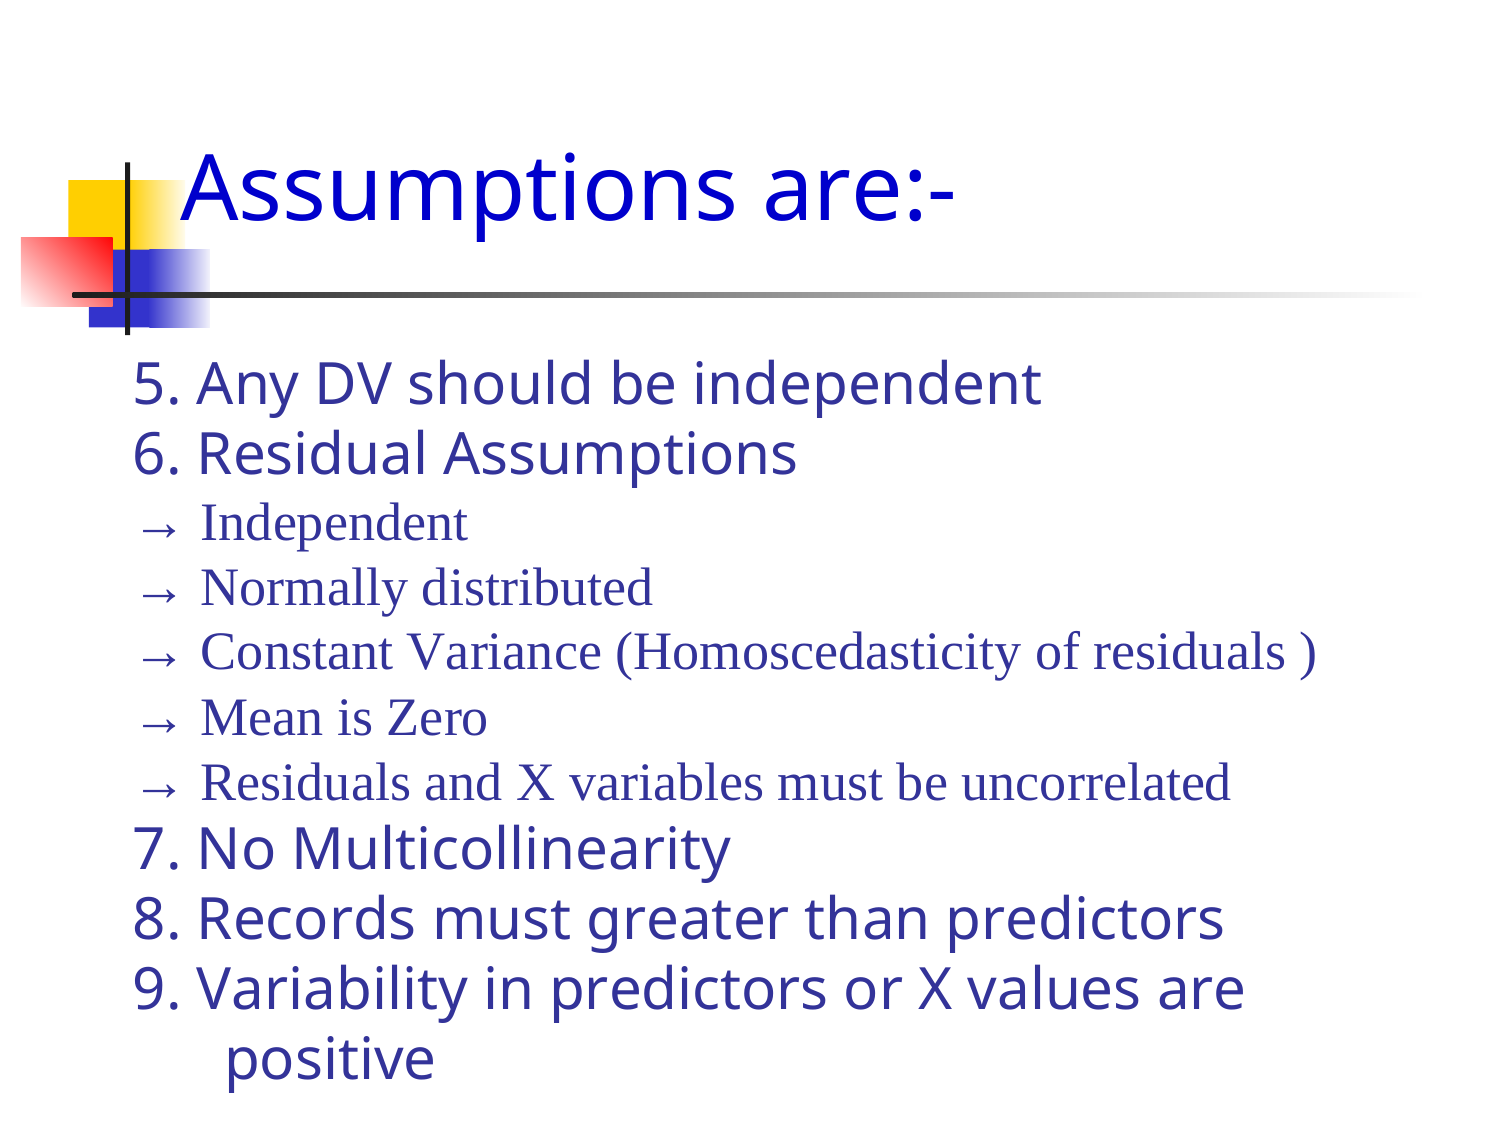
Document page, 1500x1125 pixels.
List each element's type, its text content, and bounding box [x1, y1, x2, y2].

title 5. Any DV should be independent 6. Residual Assumptions → Independent → Normally distributed → Constant Variance (Homoscedasticity of residuals ) → Mean is Zero → Residuals and X variables must be uncorrelated 7. No Multicollinearity 8. Records must greater than predictors 9. Variability in predictors or X values are positive [118, 338, 1500, 1099]
title Assumptions are:- [165, 121, 1441, 247]
